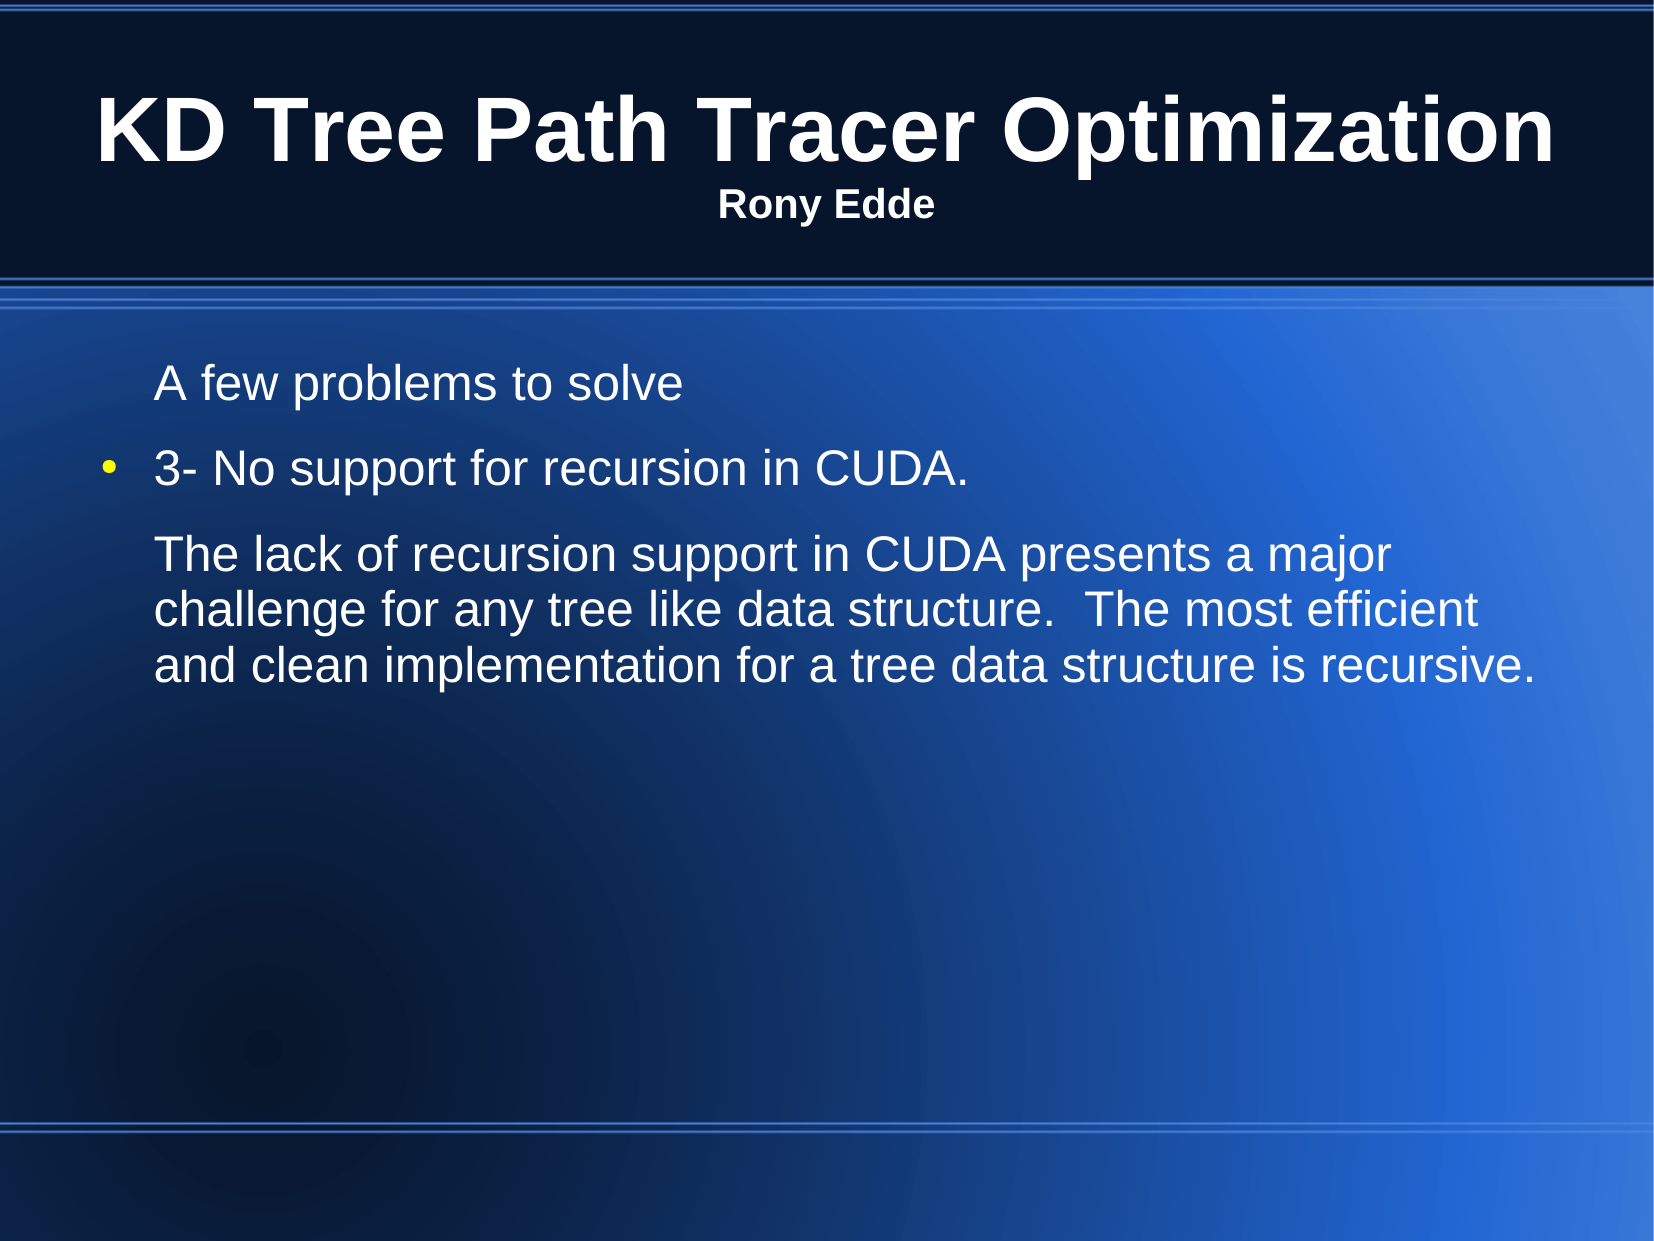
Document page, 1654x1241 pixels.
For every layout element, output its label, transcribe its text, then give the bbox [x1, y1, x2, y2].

list A few problems to solve 3- No support for recursion in CUDA. The lack of recursion support in CUDA presents a major challenge for any tree like data structure. The most efficient and clean implementation for a tree data structure is recursive. [82, 355, 1571, 1058]
picture [0, 0, 1654, 1241]
title KD Tree Path Tracer Optimization Rony Edde [82, 56, 1571, 250]
